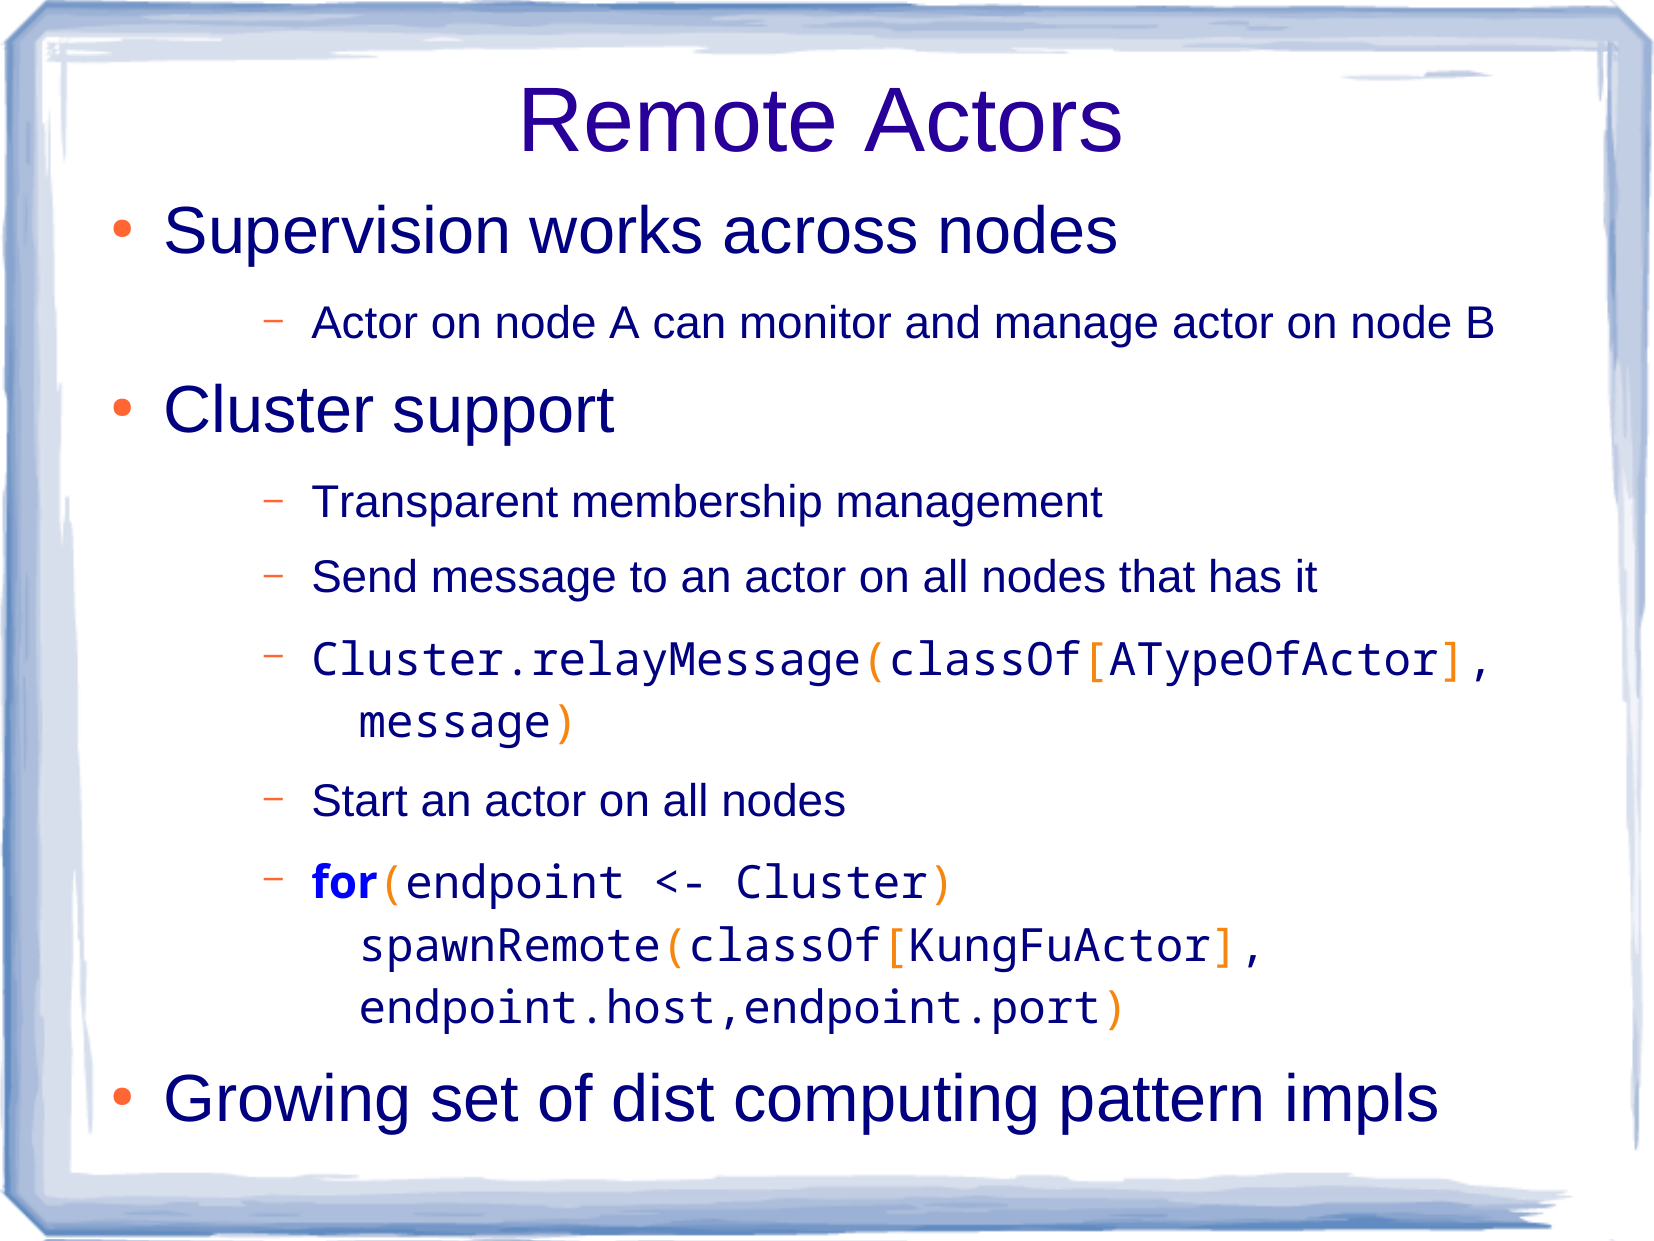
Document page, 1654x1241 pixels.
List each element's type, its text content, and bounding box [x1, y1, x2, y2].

list Supervision works across nodes Actor on node A can monitor and manage actor on node B Cluster support Transparent membership management Send message to an actor on all nodes that has it Cluster.relayMessage(classOf[ATypeOfActor], message) Start an actor on all nodes for(endpoint <- Cluster) spawnRemote(classOf[KungFuActor], endpoint.host,endpoint.port) Growing set of dist computing pattern impls [75, 192, 1603, 1128]
title Remote Actors [77, 23, 1566, 192]
picture [0, 0, 1654, 1241]
